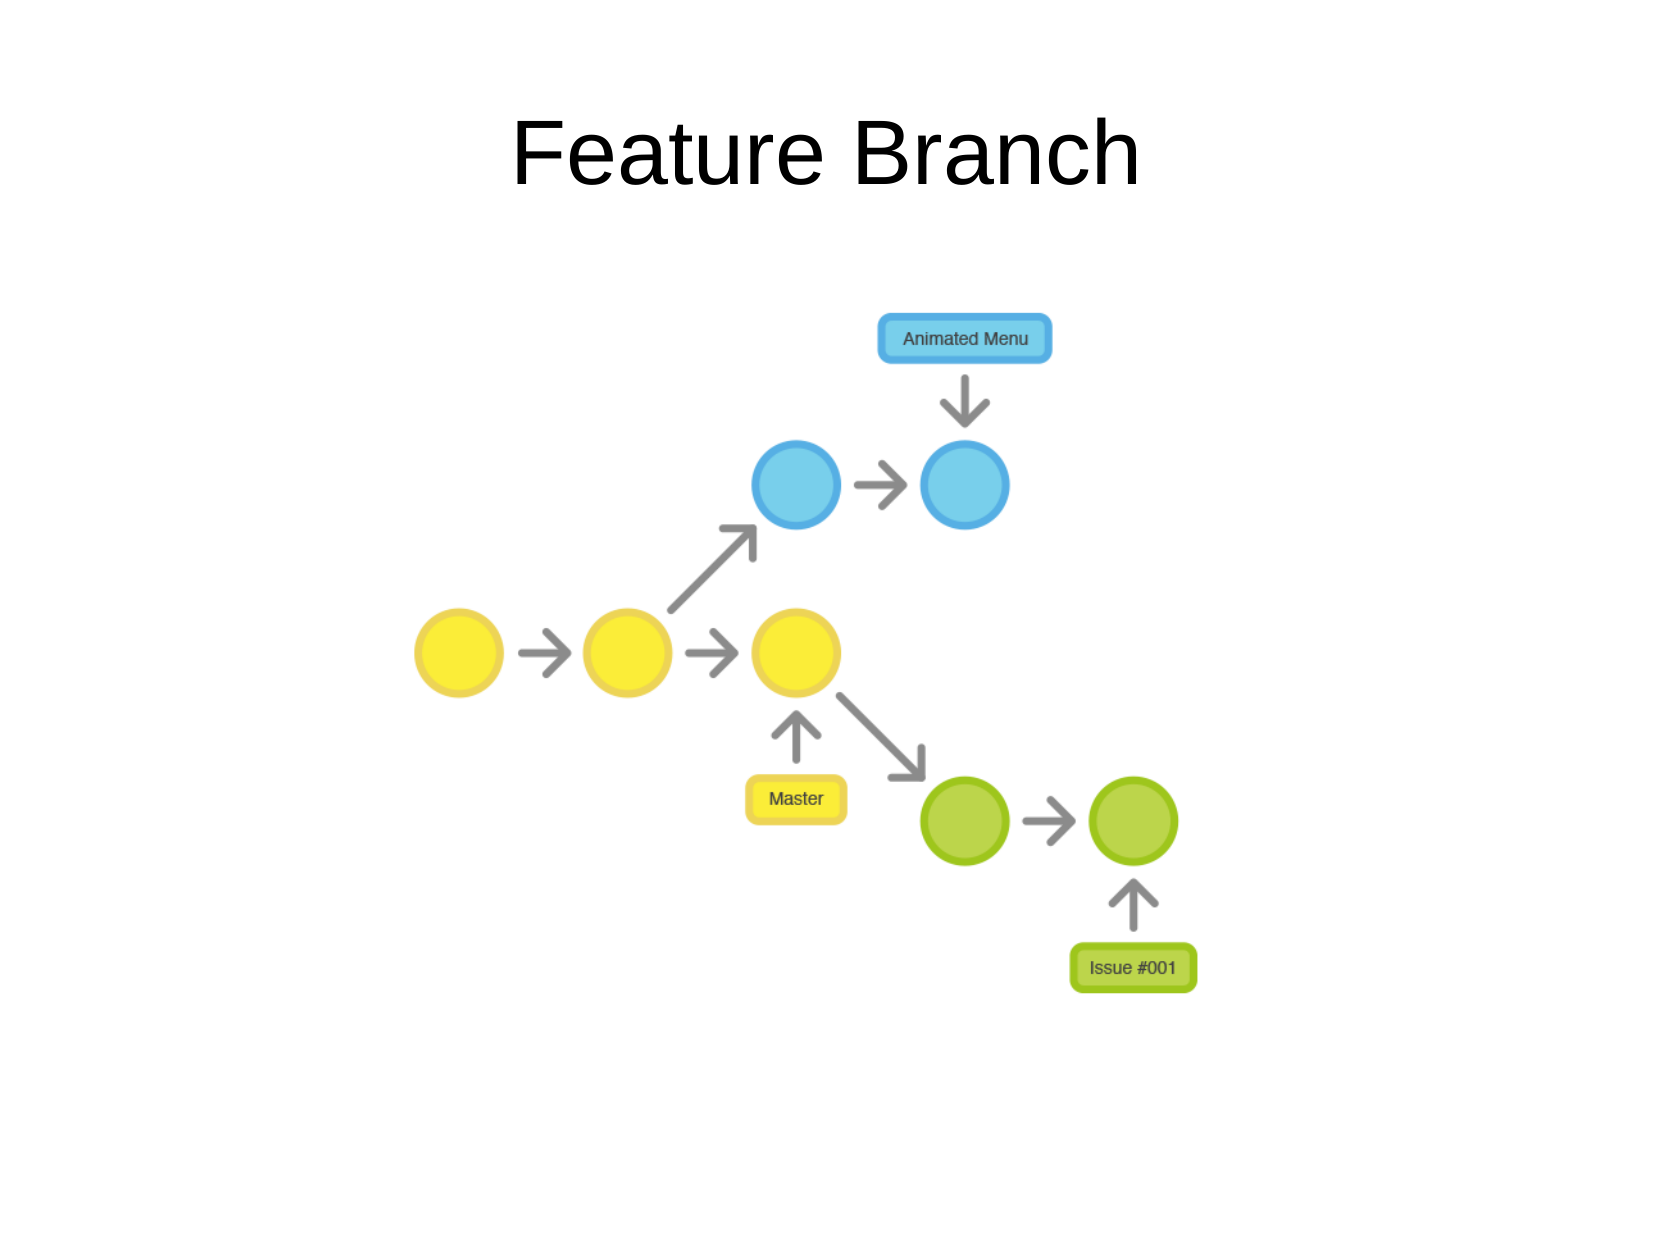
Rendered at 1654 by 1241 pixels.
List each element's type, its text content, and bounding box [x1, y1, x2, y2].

picture [385, 290, 1236, 1010]
title Feature Branch [82, 49, 1571, 257]
